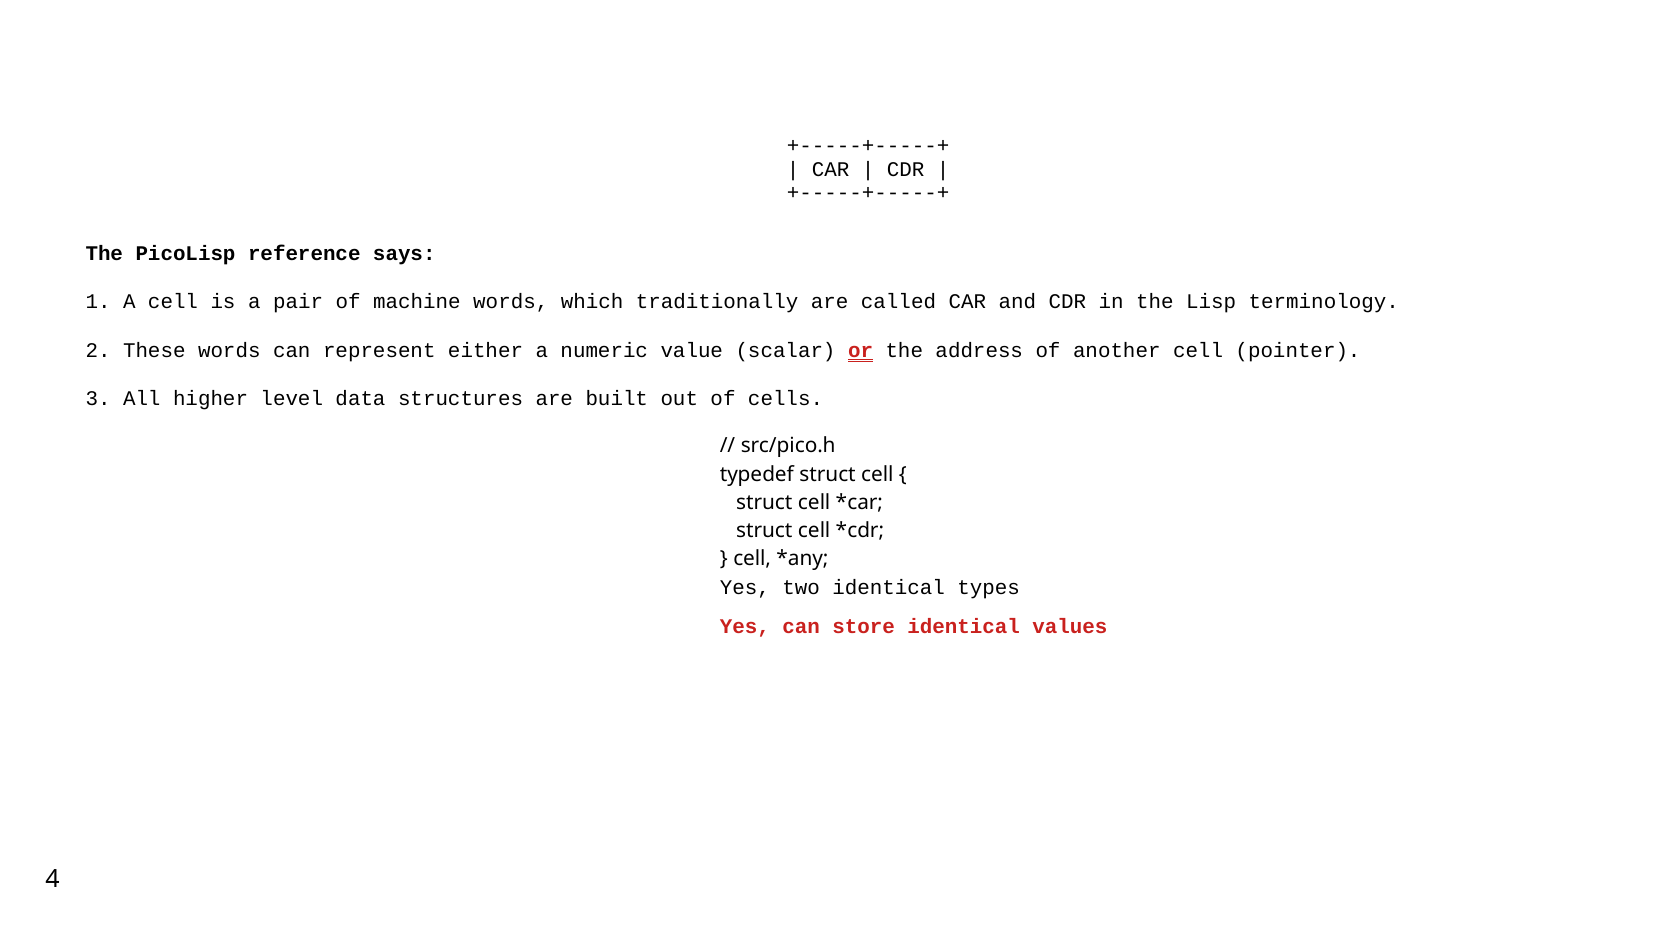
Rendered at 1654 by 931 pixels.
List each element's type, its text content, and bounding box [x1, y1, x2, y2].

text_box // src/pico.h typedef struct cell { struct cell *car; struct cell *cdr; } cell, *any; [705, 433, 998, 569]
text_box Yes, two identical types [705, 570, 1044, 608]
text_box Yes, can store identical values [705, 608, 1141, 649]
text_box The PicoLisp reference says: 1. A cell is a pair of machine words, which traditionally are called CAR and CDR in the Lisp terminology. 2. These words can represent either a numeric value (scalar) or the address of another cell (pointer). 3. All higher level data structures are built out of cells. [70, 235, 1426, 420]
text_box <number> [30, 855, 76, 901]
text_box +-----+-----+ | CAR | CDR | +-----+-----+ [762, 128, 974, 214]
